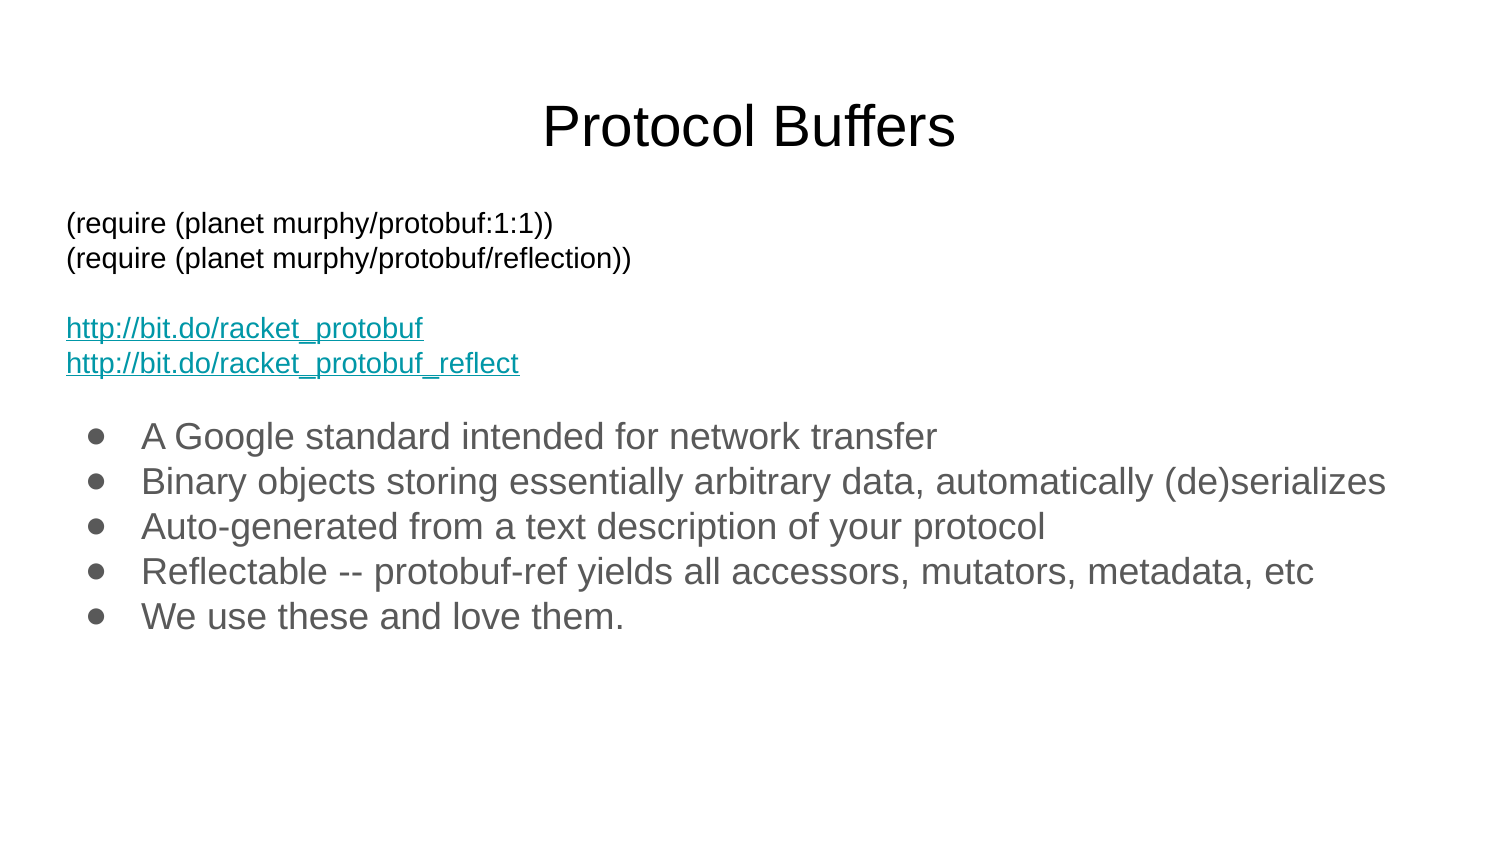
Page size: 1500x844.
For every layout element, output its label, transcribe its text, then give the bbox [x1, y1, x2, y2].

list (require (planet murphy/protobuf:1:1)) (require (planet murphy/protobuf/reflection)) http://bit.do/racket_protobuf http://bit.do/racket_protobuf_reflect A Google standard intended for network transfer Binary objects storing essentially arbitrary data, automatically (de)serializes Auto-generated from a text description of your protocol Reflectable -- protobuf-ref yields all accessors, mutators, metadata, etc We use these and love them. [51, 189, 1449, 750]
title Protocol Buffers [51, 72, 1449, 167]
